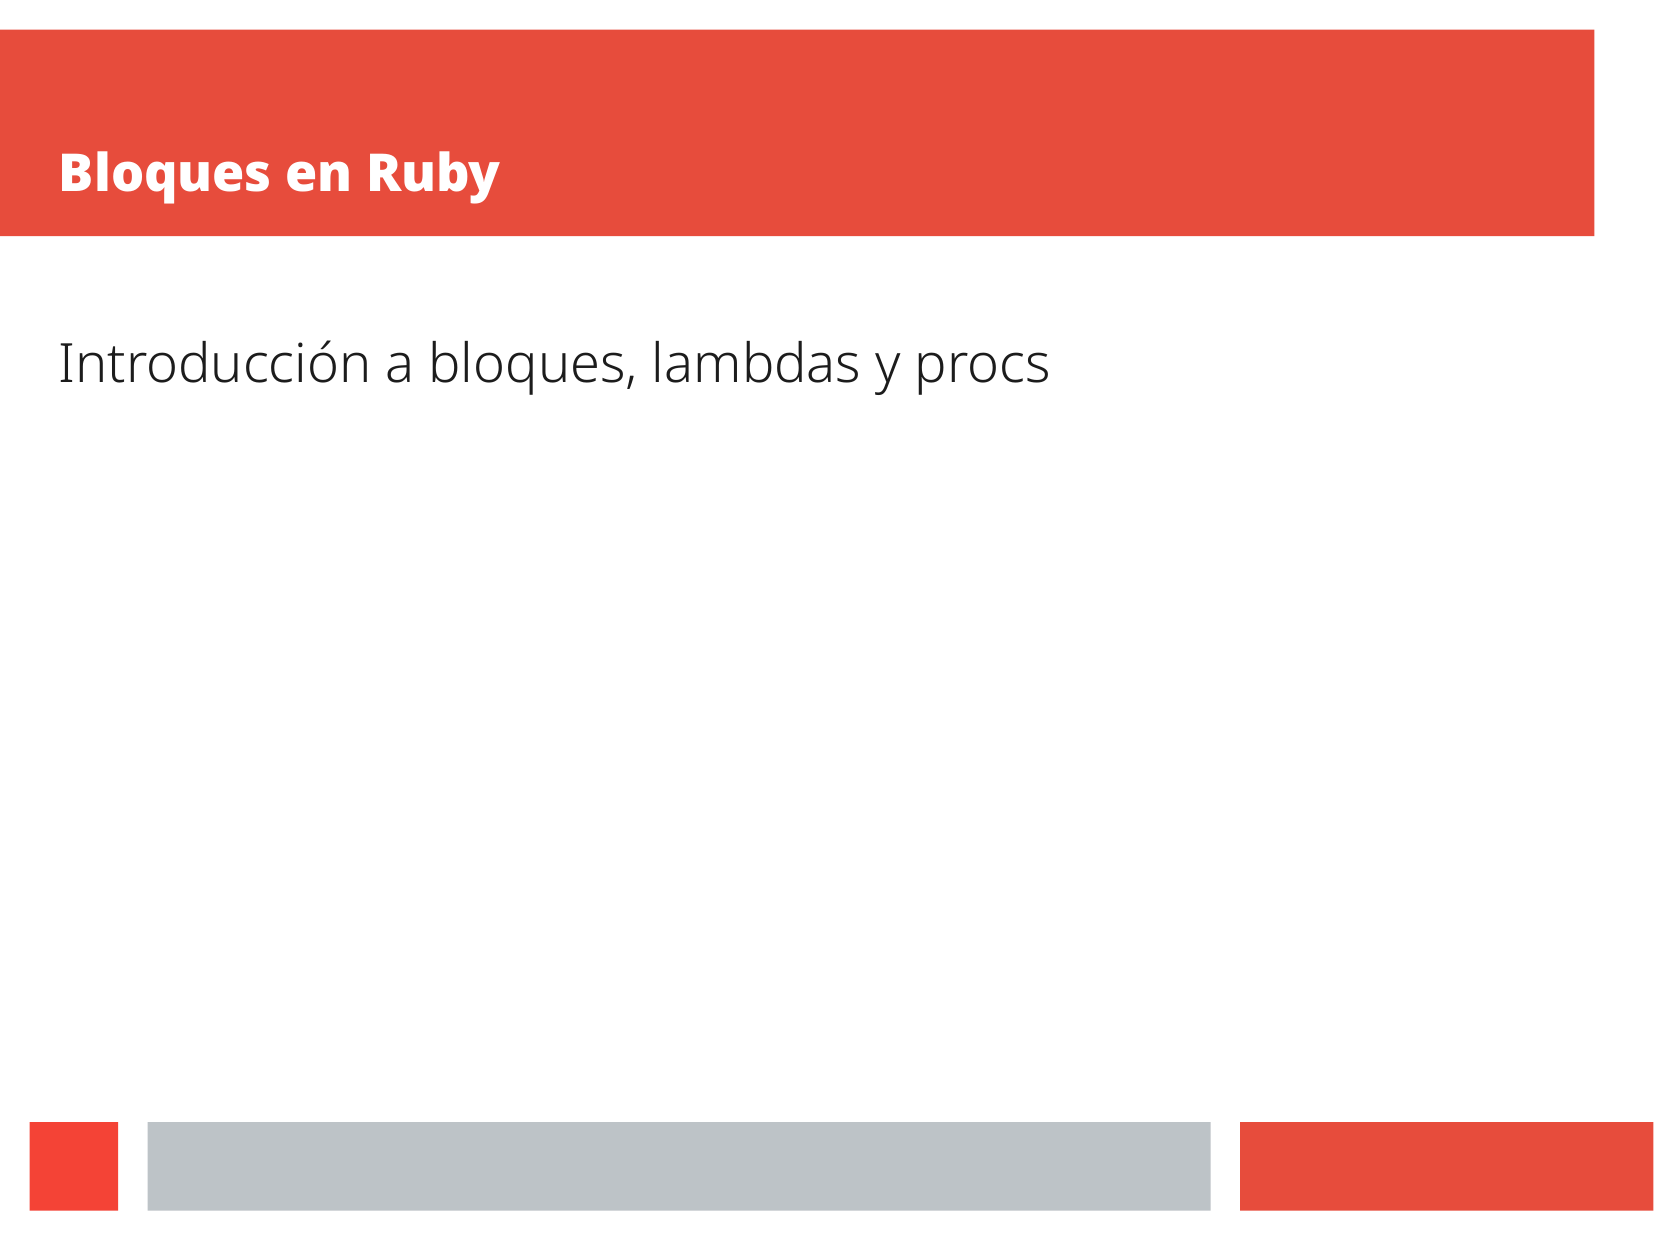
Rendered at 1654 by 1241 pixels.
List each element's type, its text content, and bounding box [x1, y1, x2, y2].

subtitle Introducción a bloques, lambdas y procs [59, 324, 1565, 1093]
title Bloques en Ruby [59, 59, 1595, 207]
